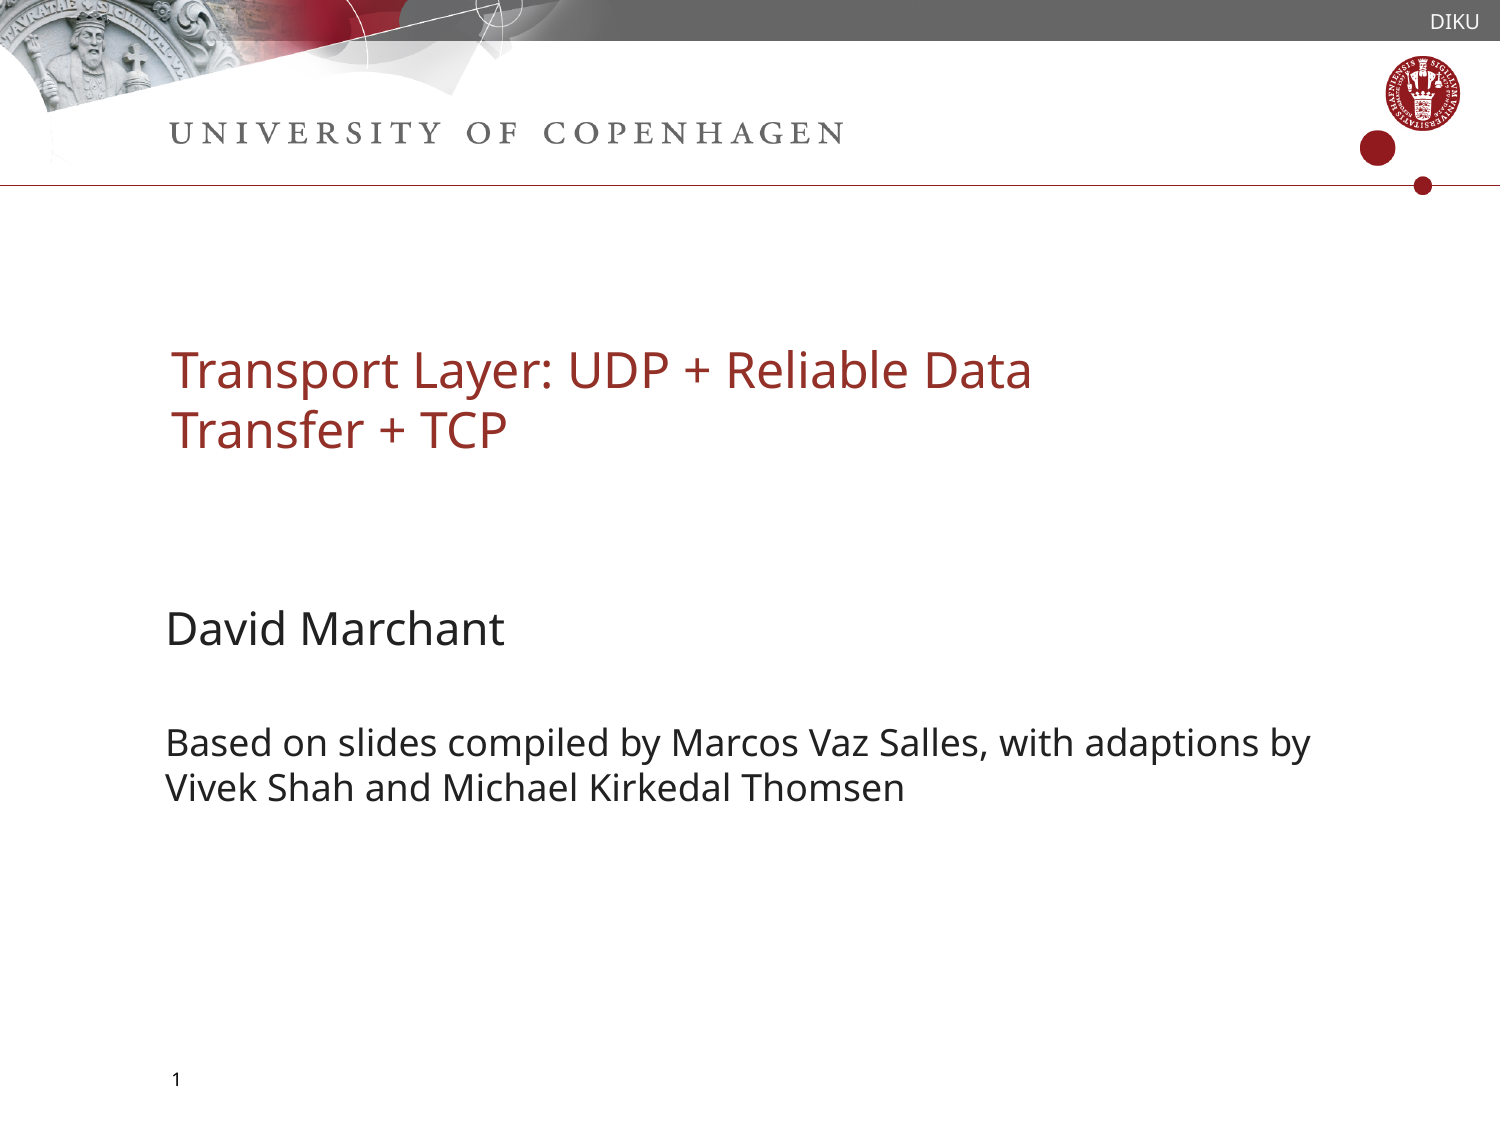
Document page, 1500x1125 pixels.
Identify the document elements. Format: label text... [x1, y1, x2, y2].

title Transport Layer: UDP + Reliable Data Transfer + TCP [171, 338, 1237, 452]
text_box DIKU [469, 0, 1495, 43]
picture [0, 0, 1500, 185]
subtitle David Marchant Based on slides compiled by Marcos Vaz Salles, with adaptions by Vivek Shah and Michael Kirkedal Thomsen [165, 600, 1321, 886]
picture [0, 186, 1500, 209]
text_box <number> [171, 1067, 522, 1092]
